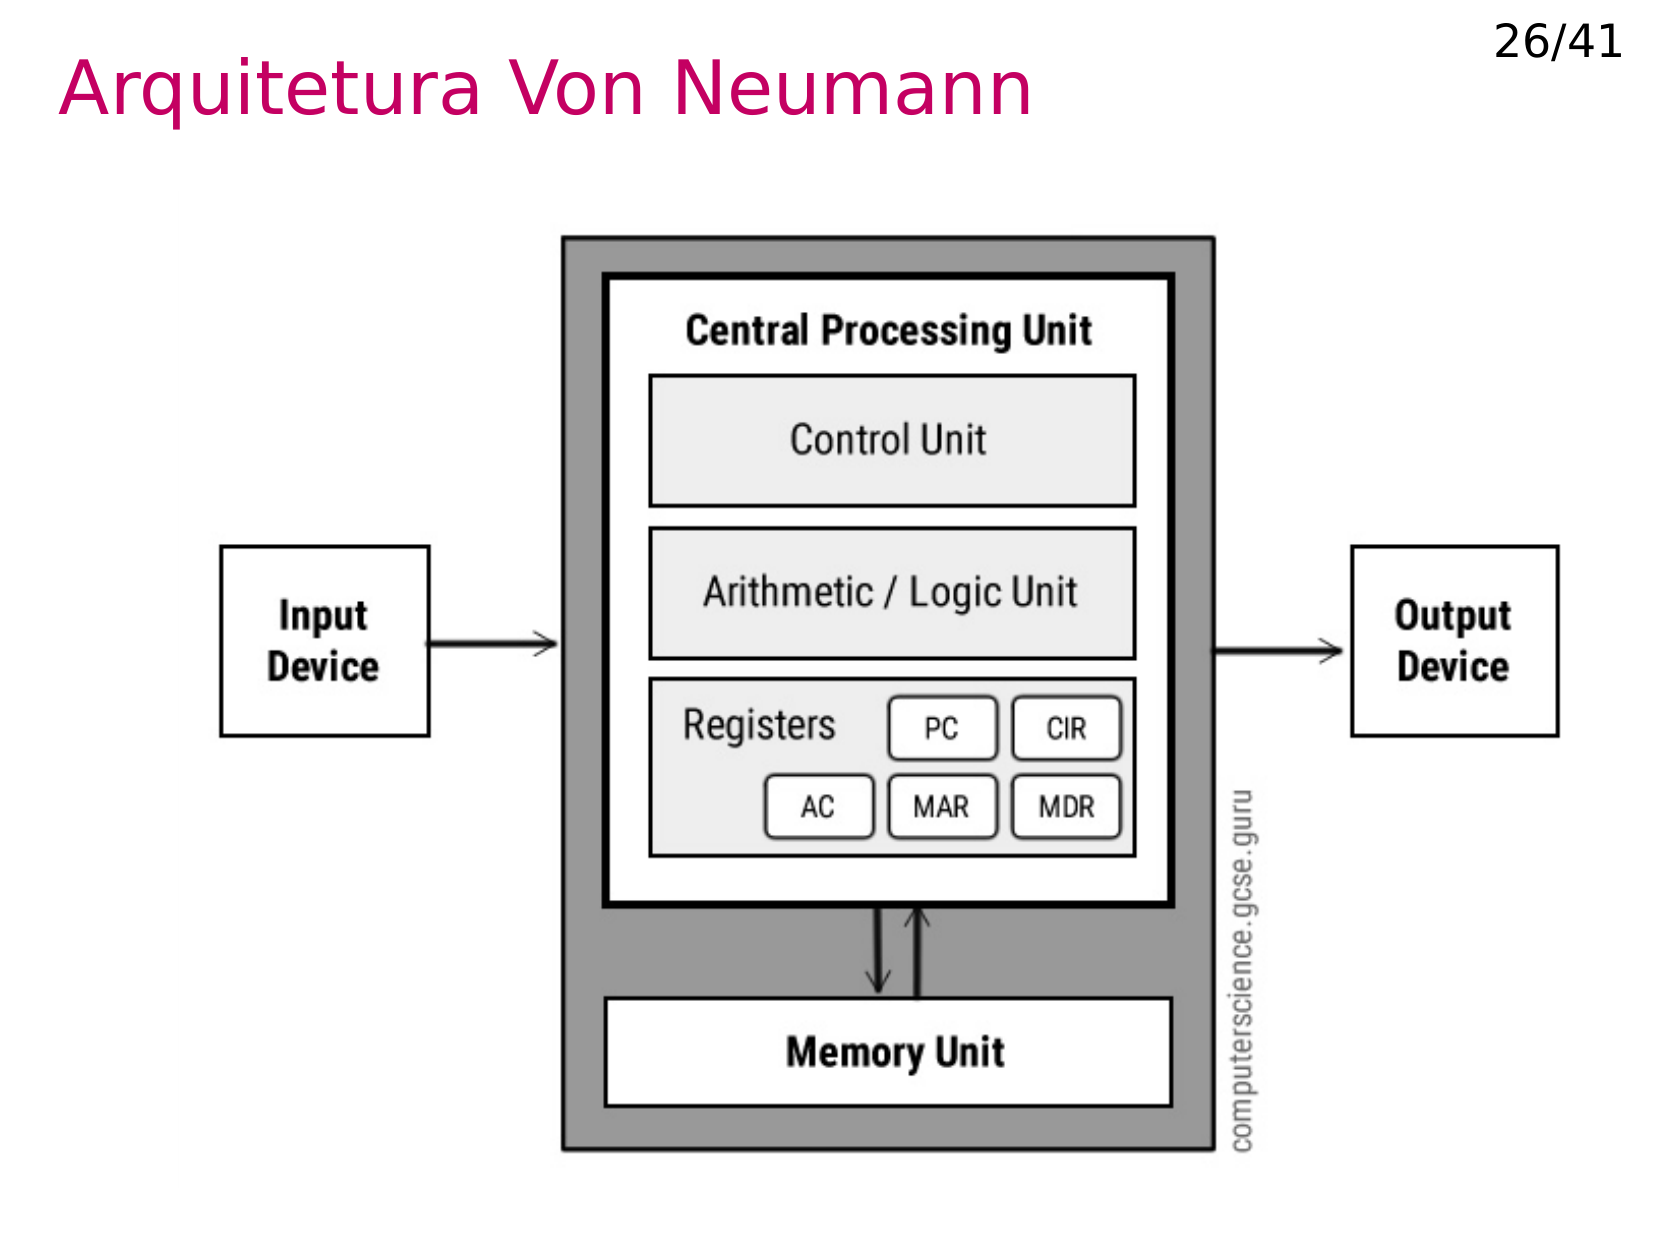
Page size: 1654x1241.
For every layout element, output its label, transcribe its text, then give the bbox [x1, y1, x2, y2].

picture [177, 191, 1601, 1189]
title Arquitetura Von Neumann [59, 29, 1625, 148]
